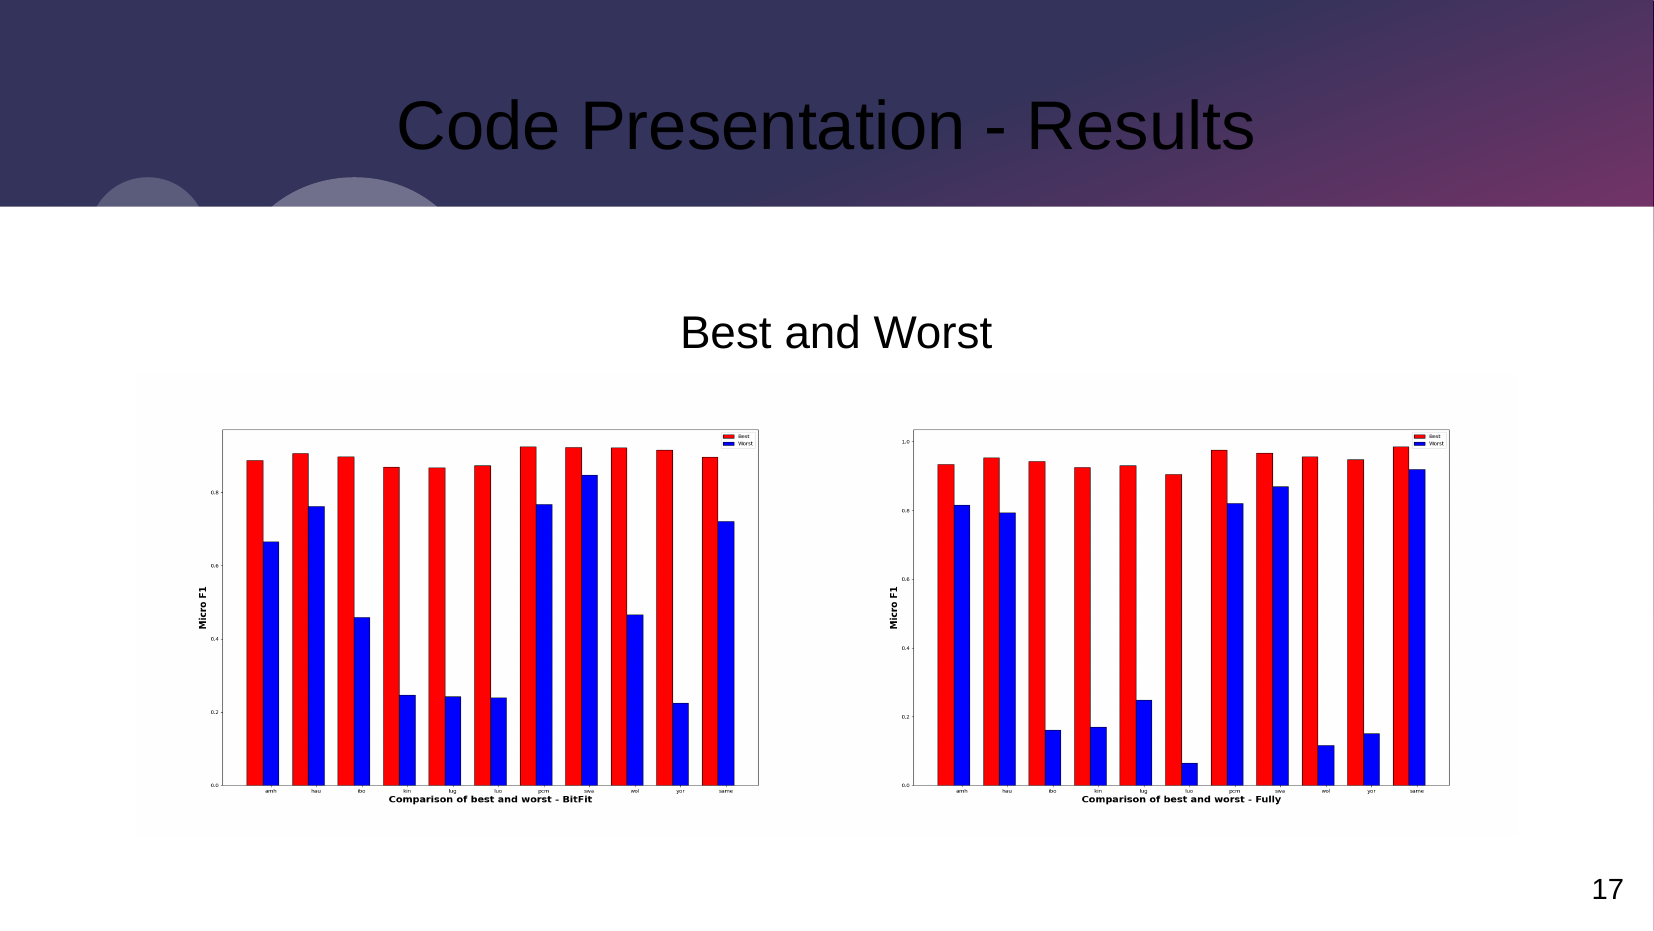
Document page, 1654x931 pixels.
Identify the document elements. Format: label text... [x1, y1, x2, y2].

title Code Presentation - Results [88, 44, 1565, 207]
picture [136, 374, 1518, 836]
text_box Best and Worst [630, 300, 1043, 367]
